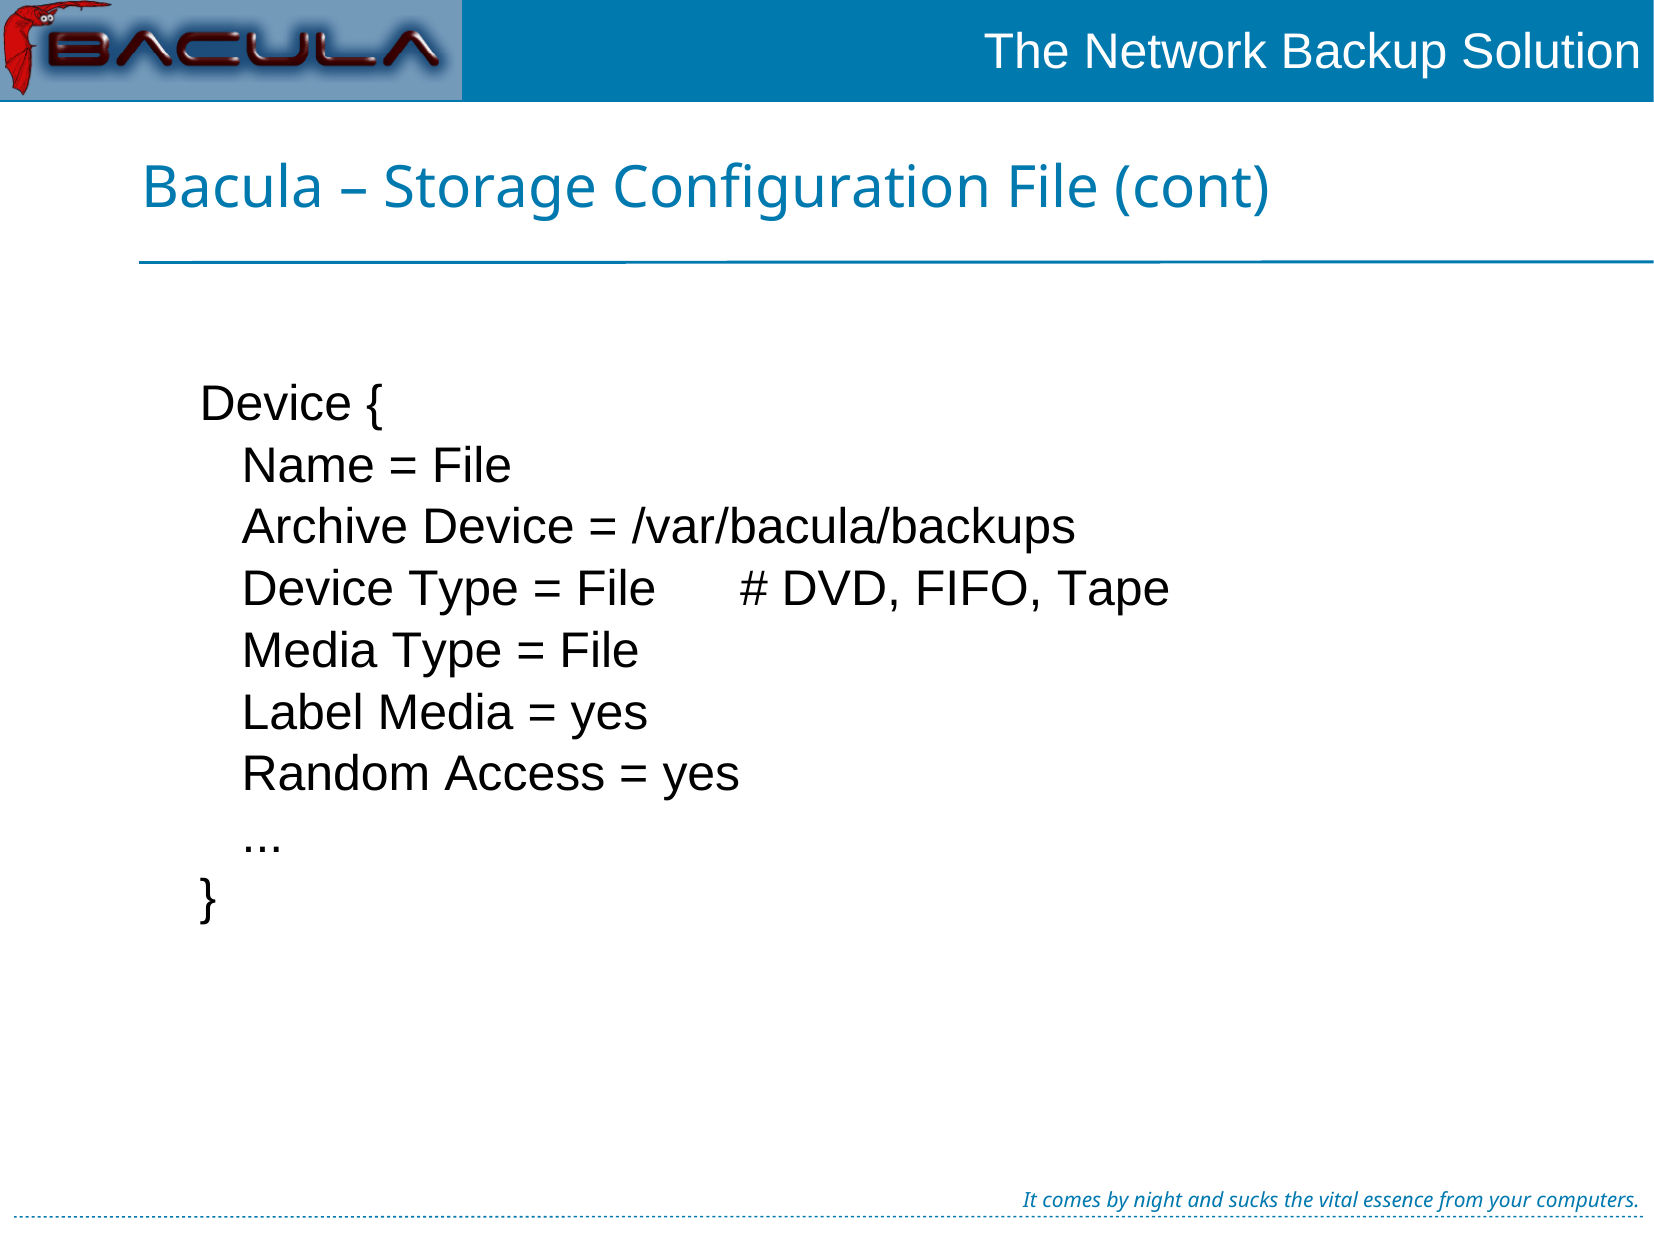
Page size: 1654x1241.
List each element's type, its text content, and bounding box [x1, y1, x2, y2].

title Bacula – Storage Configuration File (cont) [141, 112, 1501, 226]
picture [0, 0, 461, 99]
list Device { Name = File Archive Device = /var/bacula/backups Device Type = File # DVD, FIFO, Tape Media Type = File Label Media = yes Random Access = yes ... } [140, 375, 1534, 1127]
